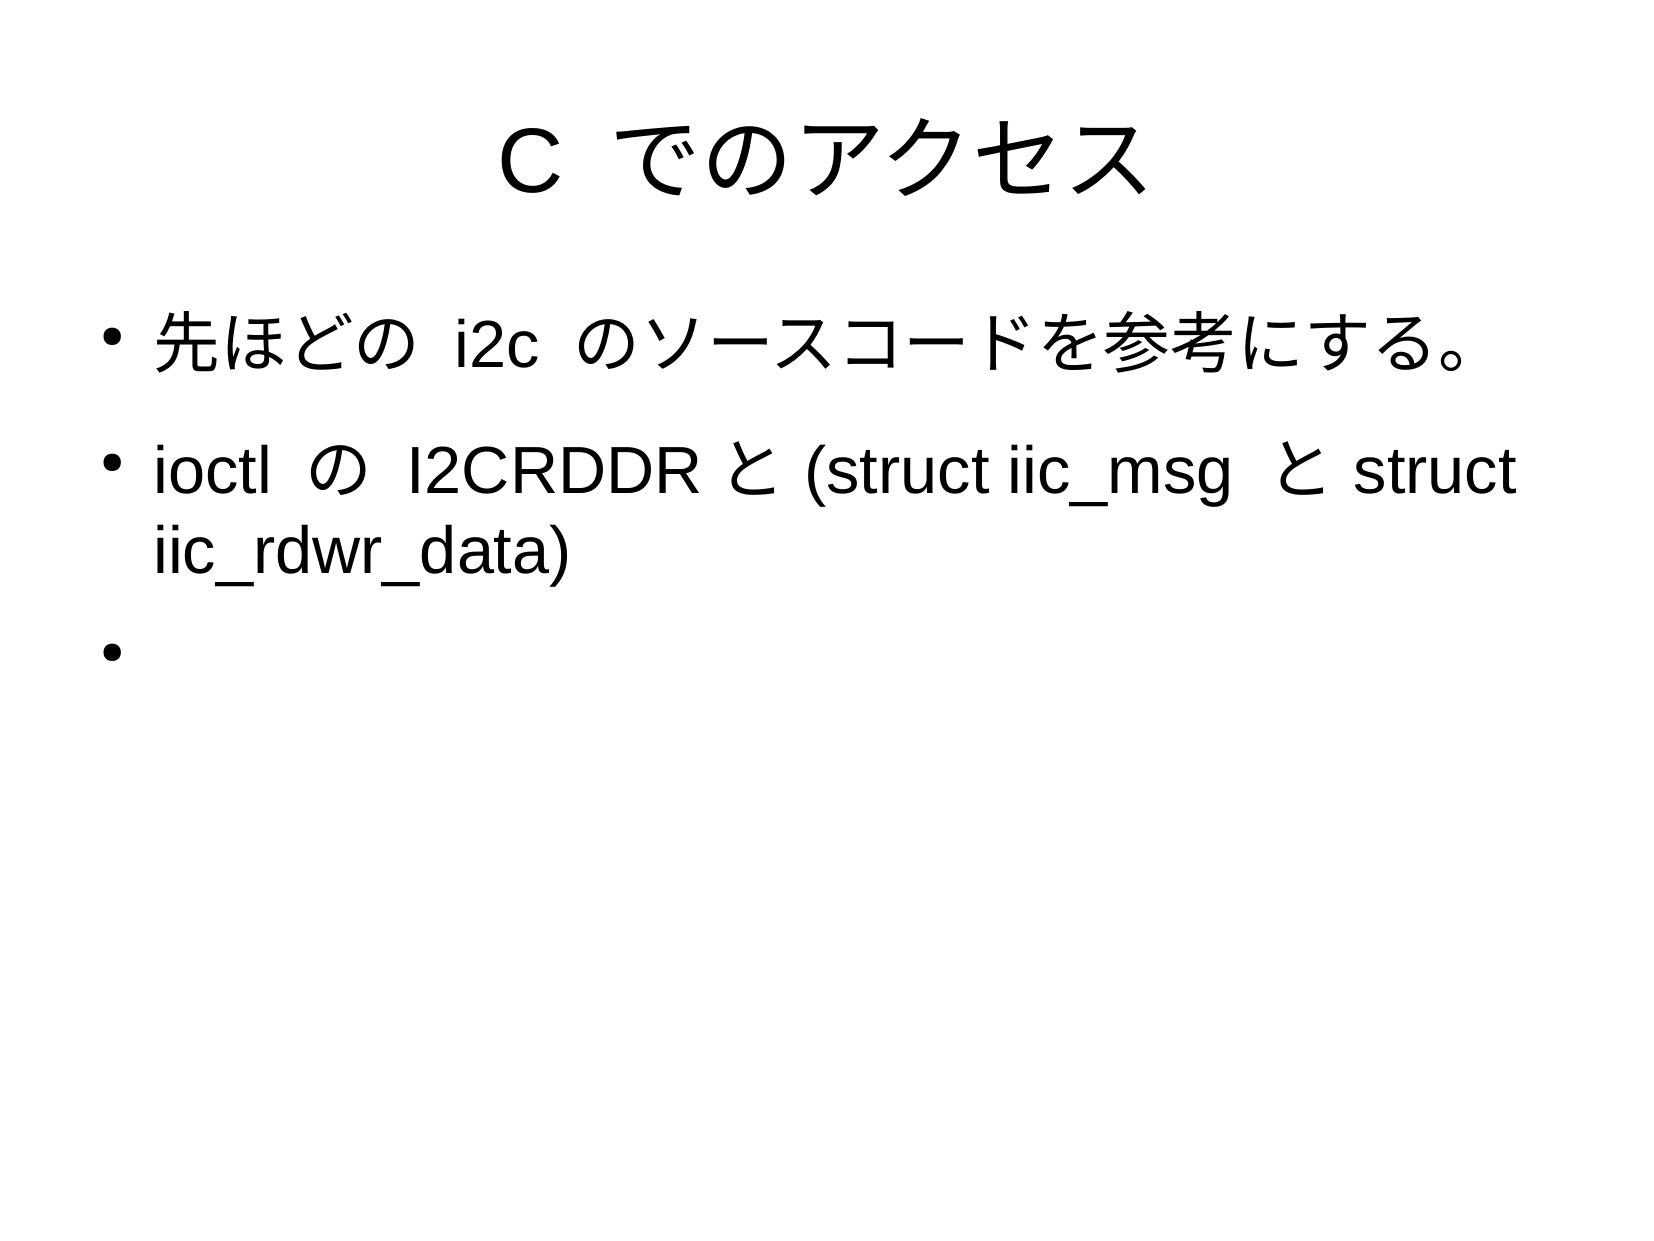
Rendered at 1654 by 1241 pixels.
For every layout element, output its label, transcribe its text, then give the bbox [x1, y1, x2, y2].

list 先ほどの i2c のソースコードを参考にする。 ioctl の I2CRDDRと(struct iic_msg とstruct iic_rdwr_data) [82, 290, 1571, 1010]
title C でのアクセス [82, 49, 1571, 257]
